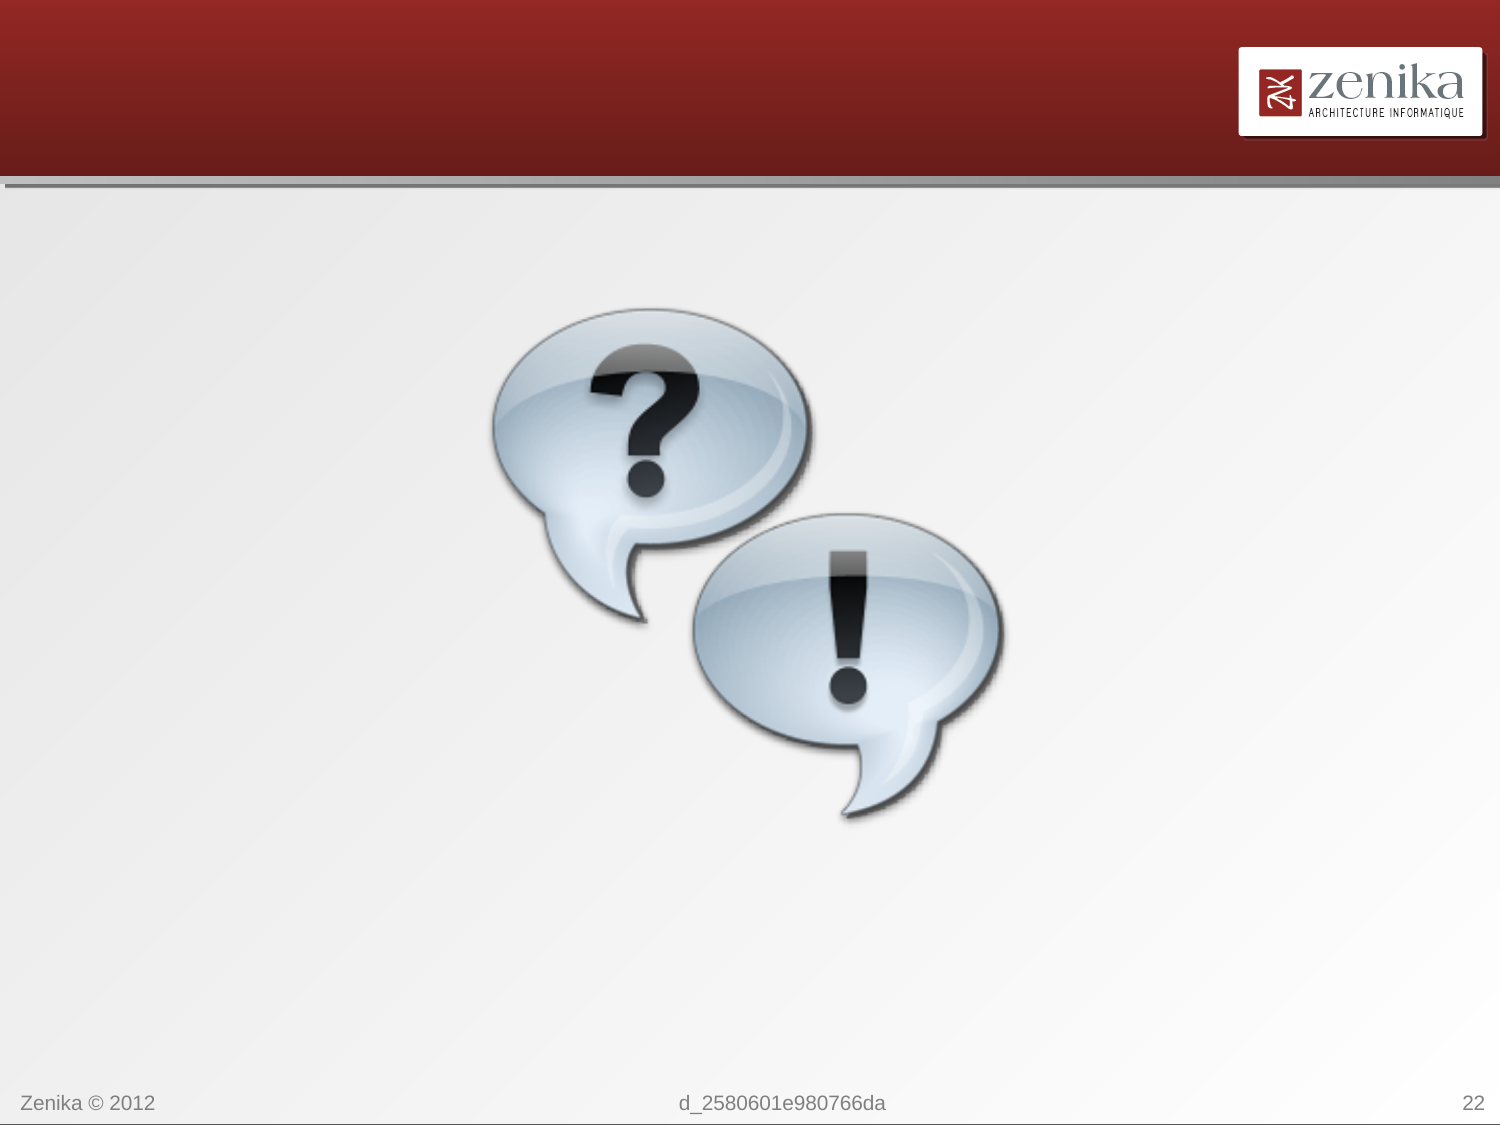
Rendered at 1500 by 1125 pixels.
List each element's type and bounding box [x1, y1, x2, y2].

picture [1257, 58, 1464, 125]
picture [483, 295, 1017, 830]
